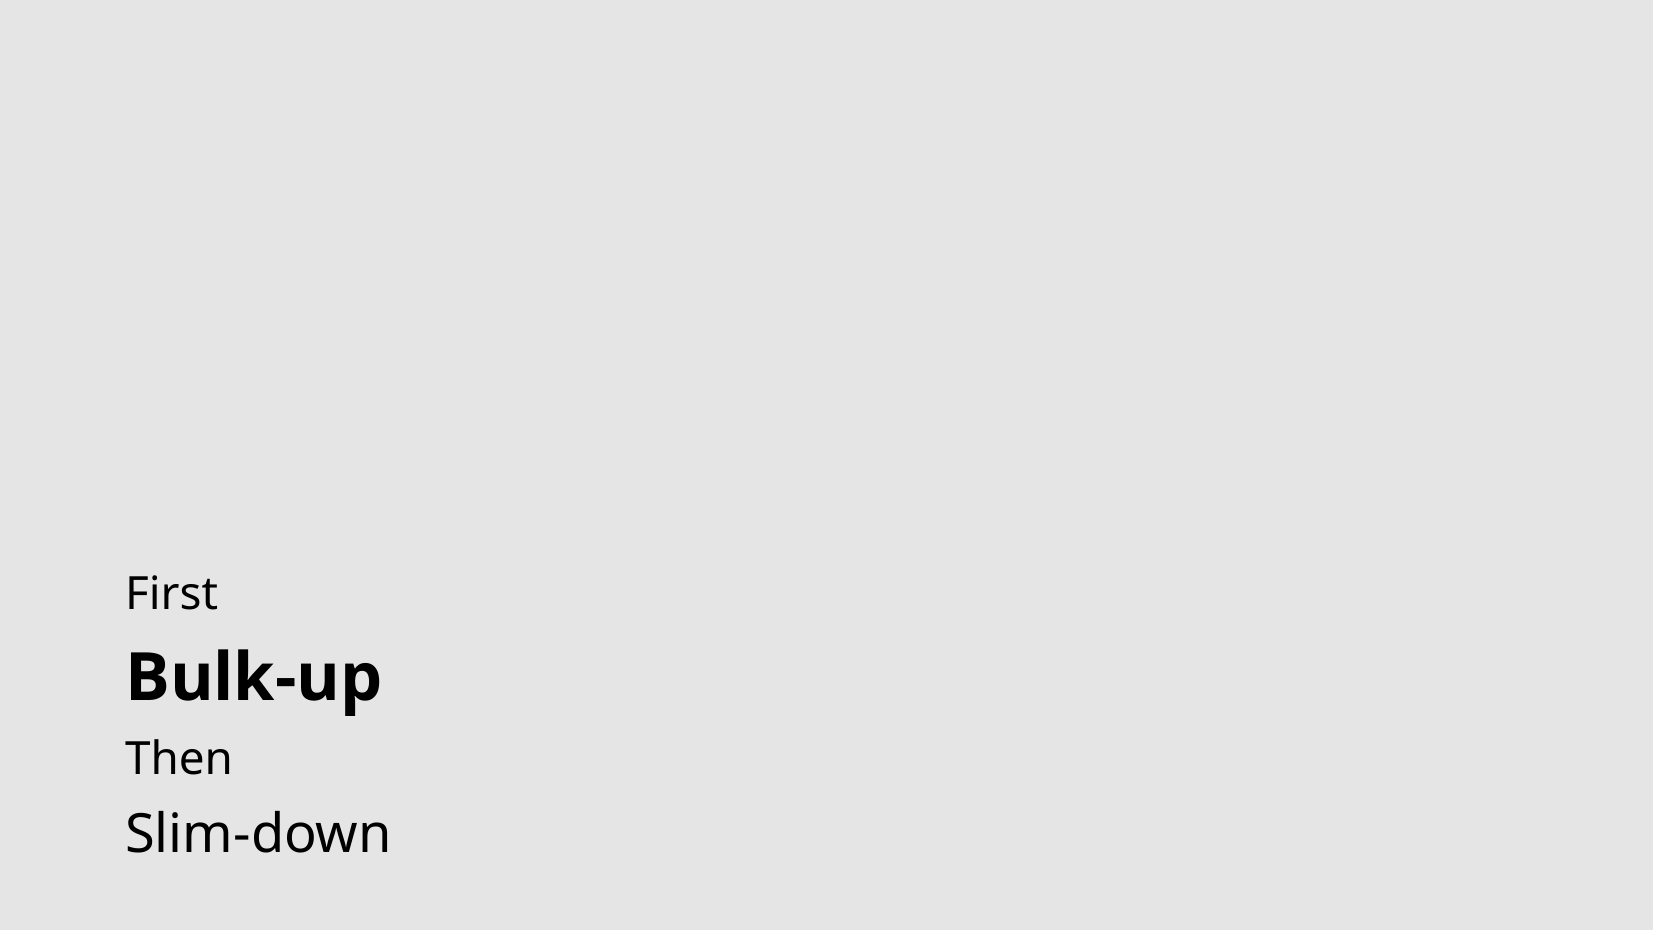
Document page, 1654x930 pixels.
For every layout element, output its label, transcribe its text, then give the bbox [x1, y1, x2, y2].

text_box First Bulk-up Then Slim-down [110, 552, 403, 825]
